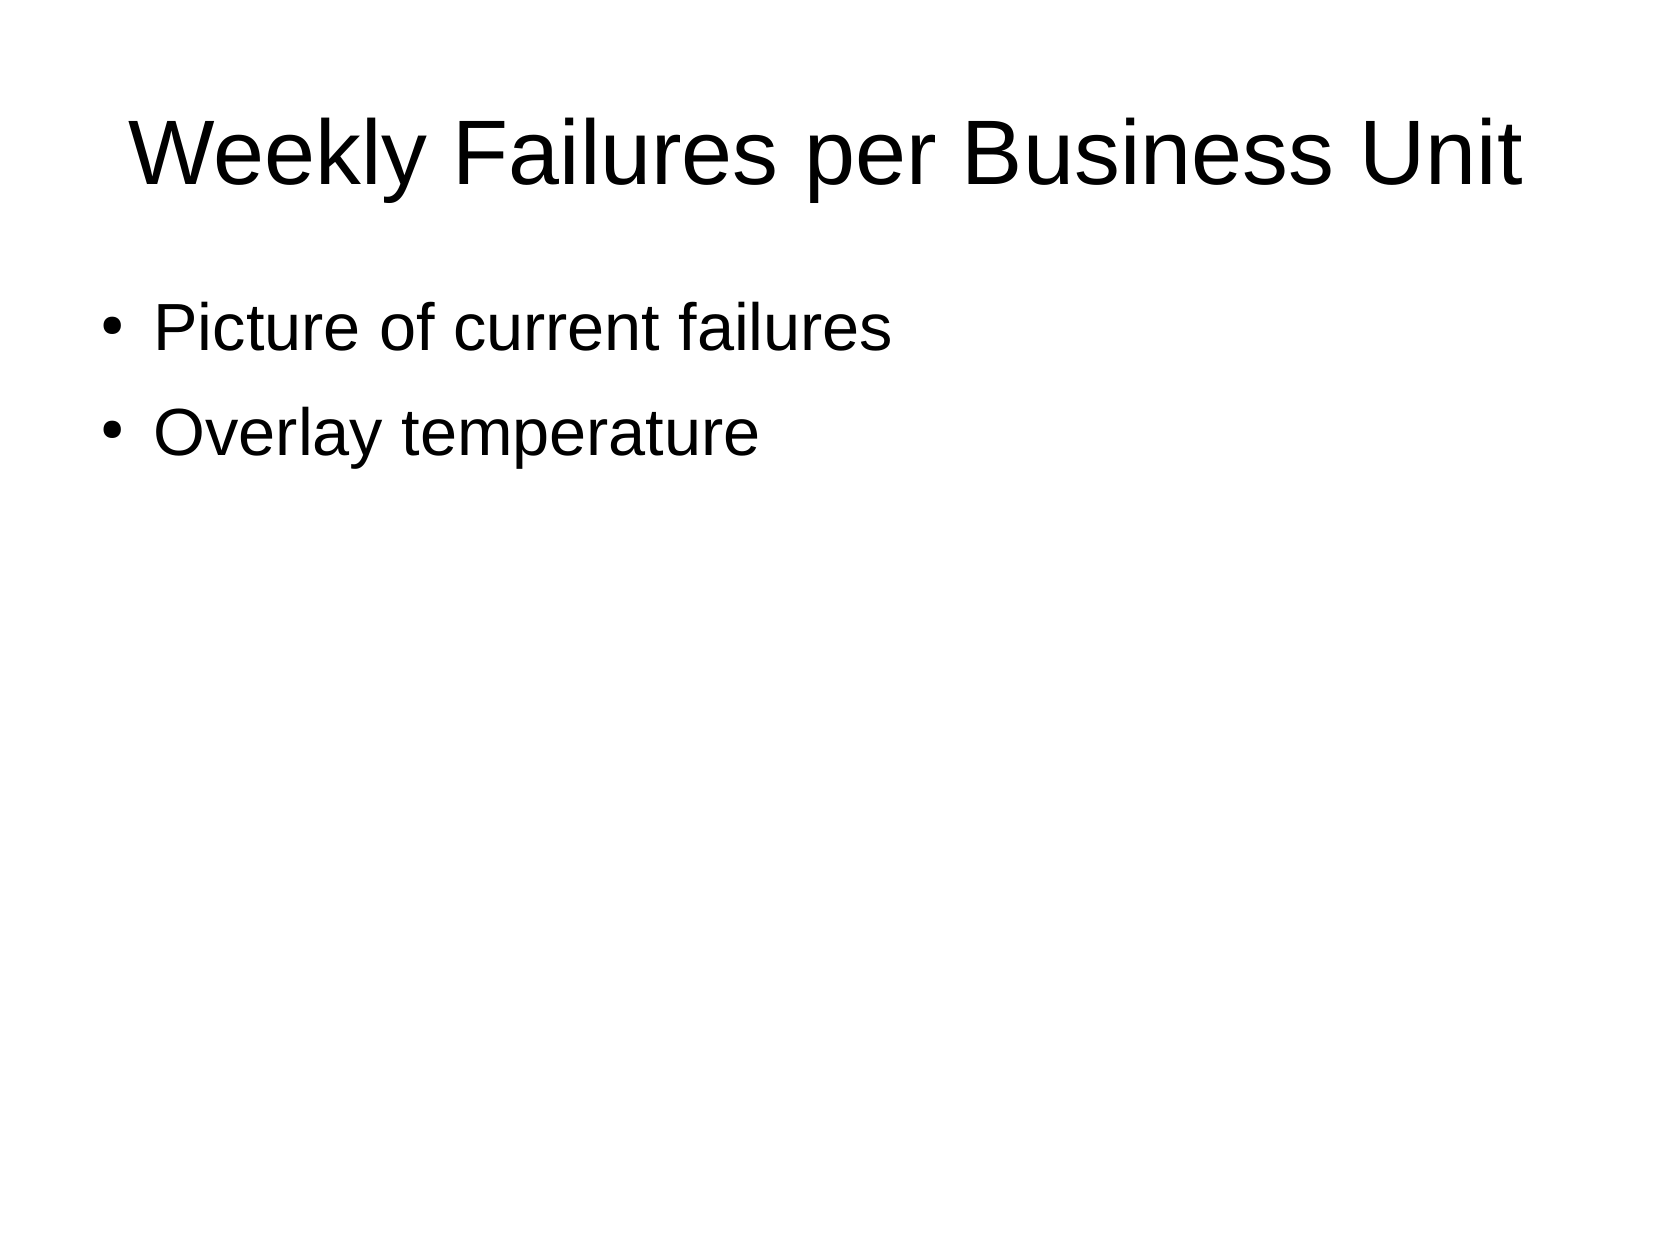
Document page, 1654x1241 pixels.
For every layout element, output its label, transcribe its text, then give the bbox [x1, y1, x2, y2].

title Weekly Failures per Business Unit [82, 49, 1571, 257]
list Picture of current failures Overlay temperature [82, 290, 1571, 1010]
